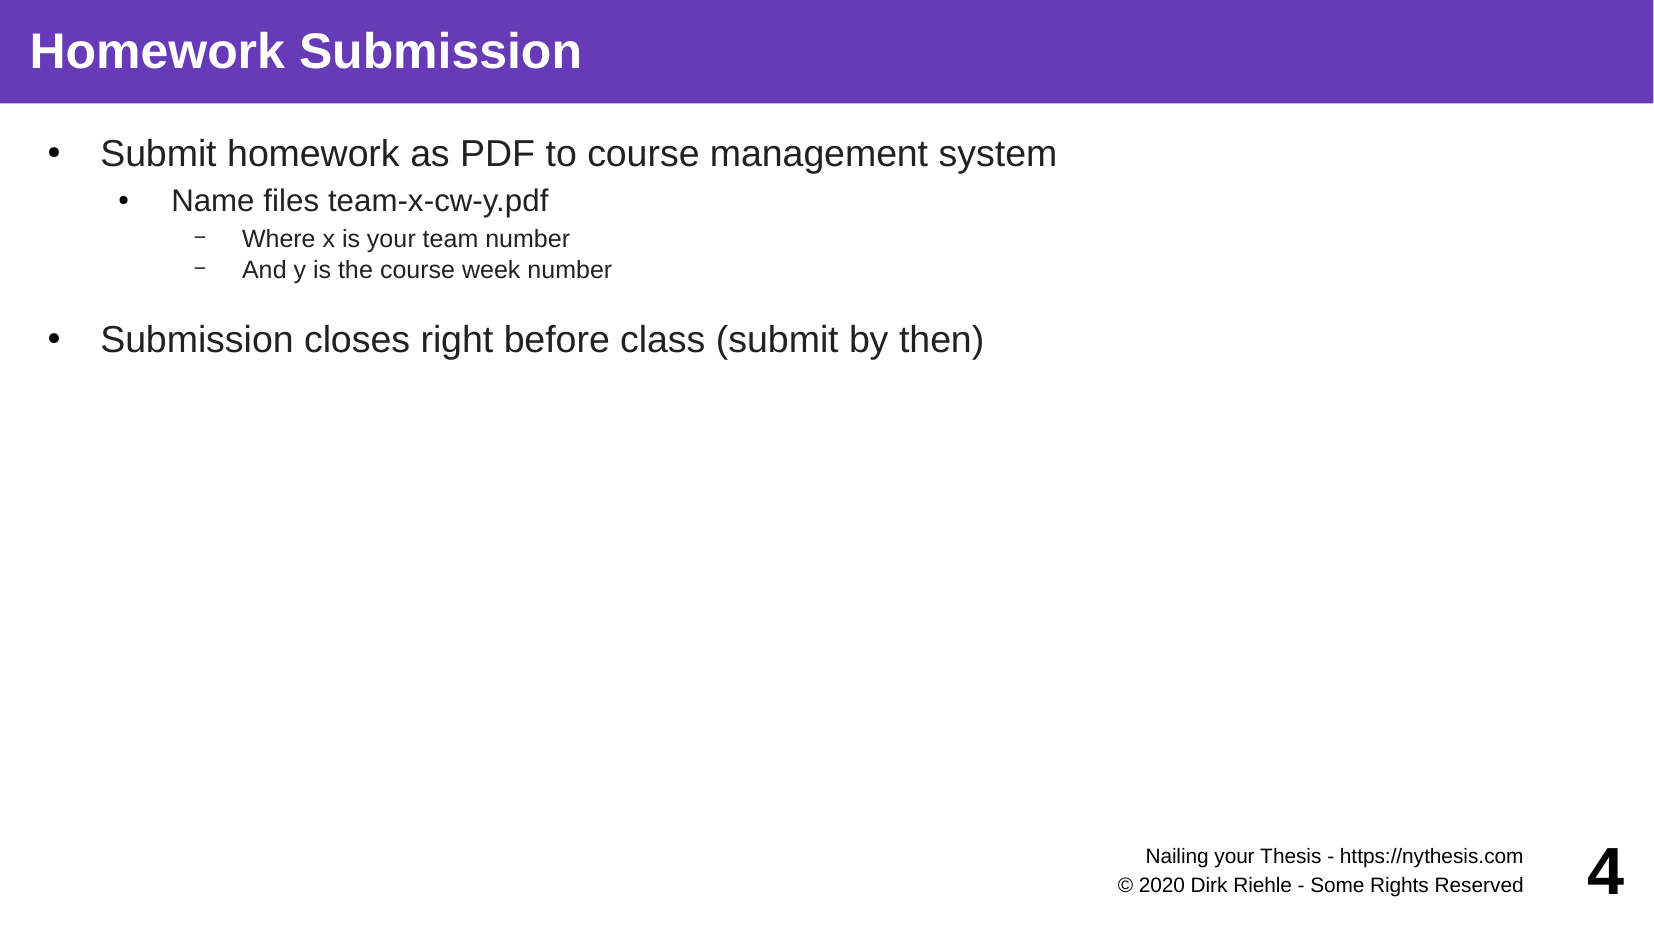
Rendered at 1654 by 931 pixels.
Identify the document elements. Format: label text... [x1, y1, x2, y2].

title Homework Submission [0, 0, 1654, 104]
list Submit homework as PDF to course management system Name files team-x-cw-y.pdf Where x is your team number And y is the course week number Submission closes right before class (submit by then) [29, 132, 1625, 813]
